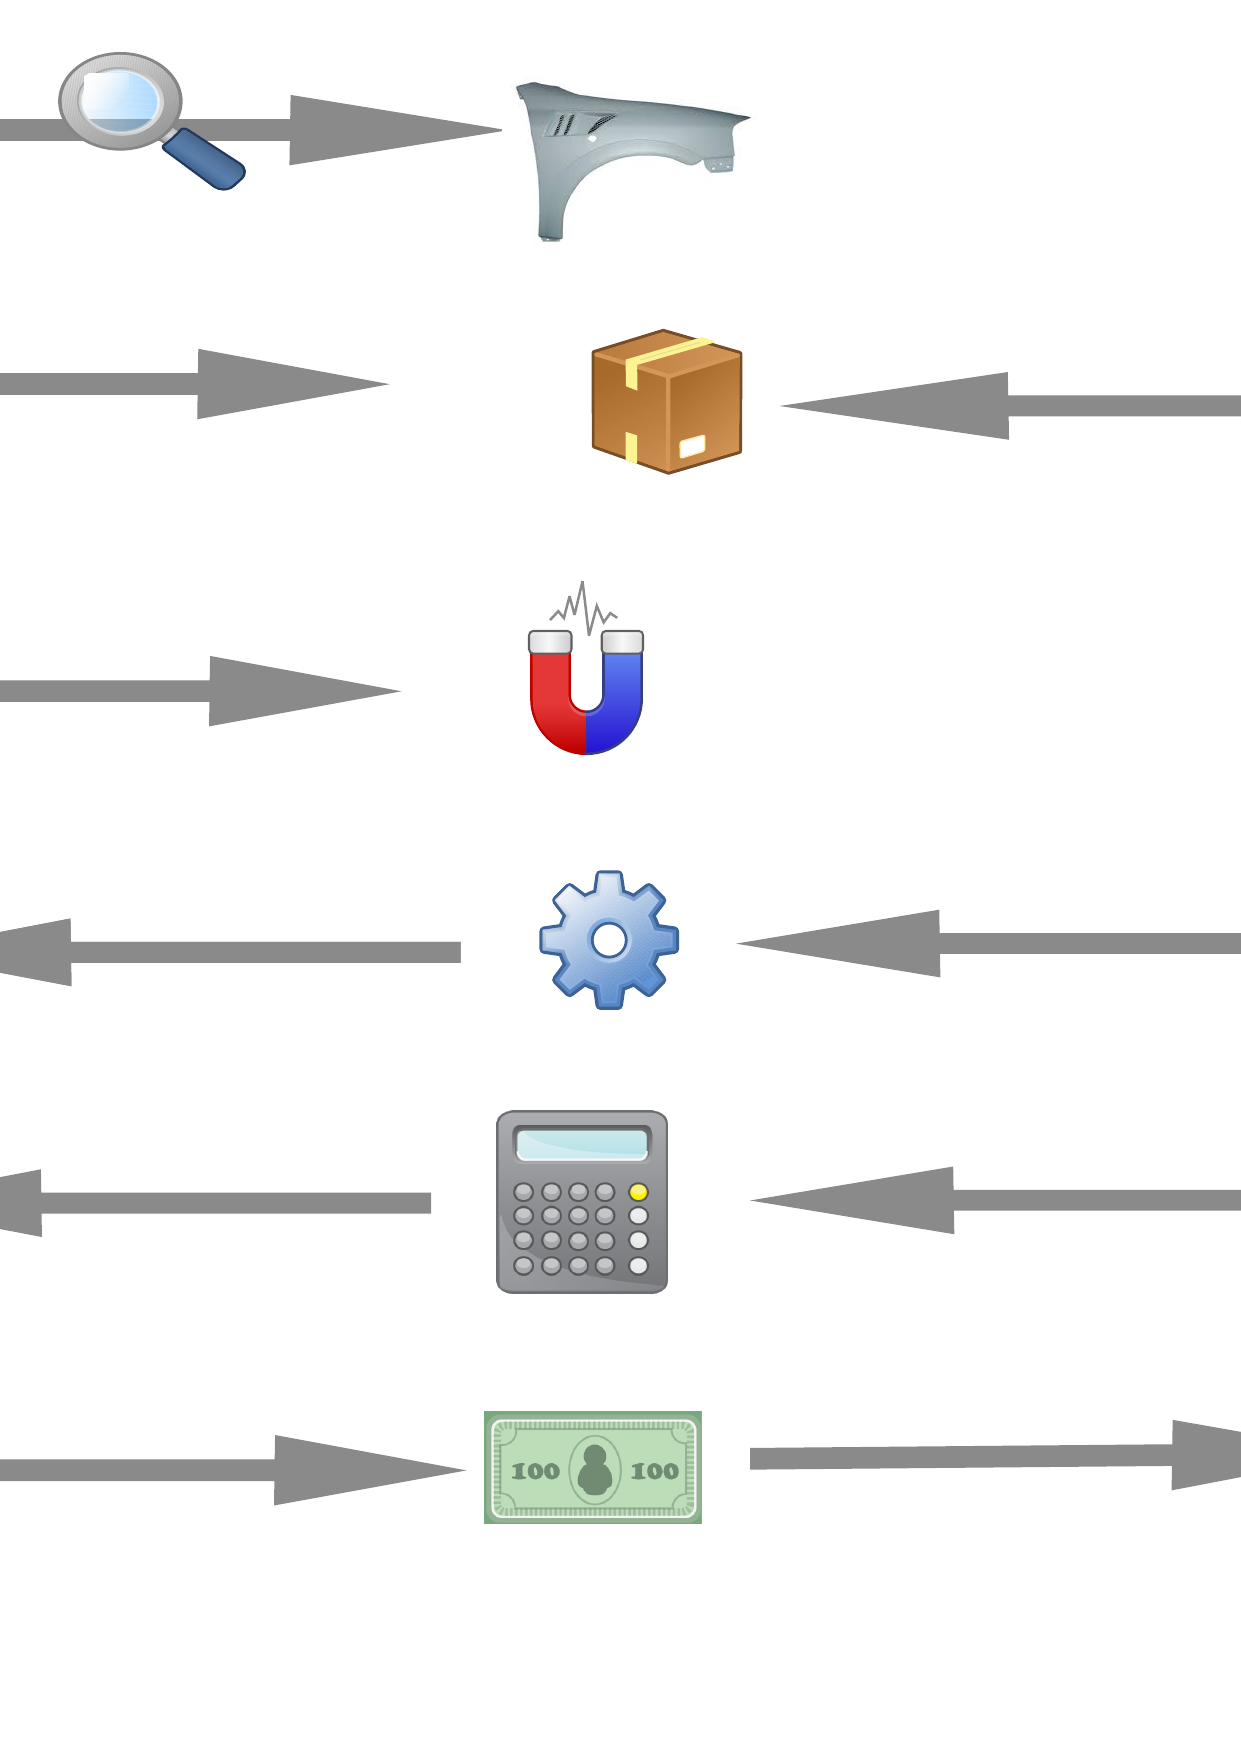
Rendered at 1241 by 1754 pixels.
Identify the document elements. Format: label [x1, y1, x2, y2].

picture [0, 1169, 432, 1238]
picture [0, 33, 762, 254]
picture [0, 1435, 467, 1506]
picture [555, 295, 768, 491]
picture [501, 566, 671, 768]
picture [750, 1419, 1241, 1495]
picture [779, 372, 1241, 440]
picture [0, 918, 461, 987]
picture [0, 348, 390, 420]
picture [736, 909, 1241, 978]
picture [496, 1110, 668, 1294]
picture [519, 850, 698, 1029]
picture [750, 1166, 1241, 1235]
picture [0, 655, 402, 727]
picture [484, 1411, 702, 1524]
